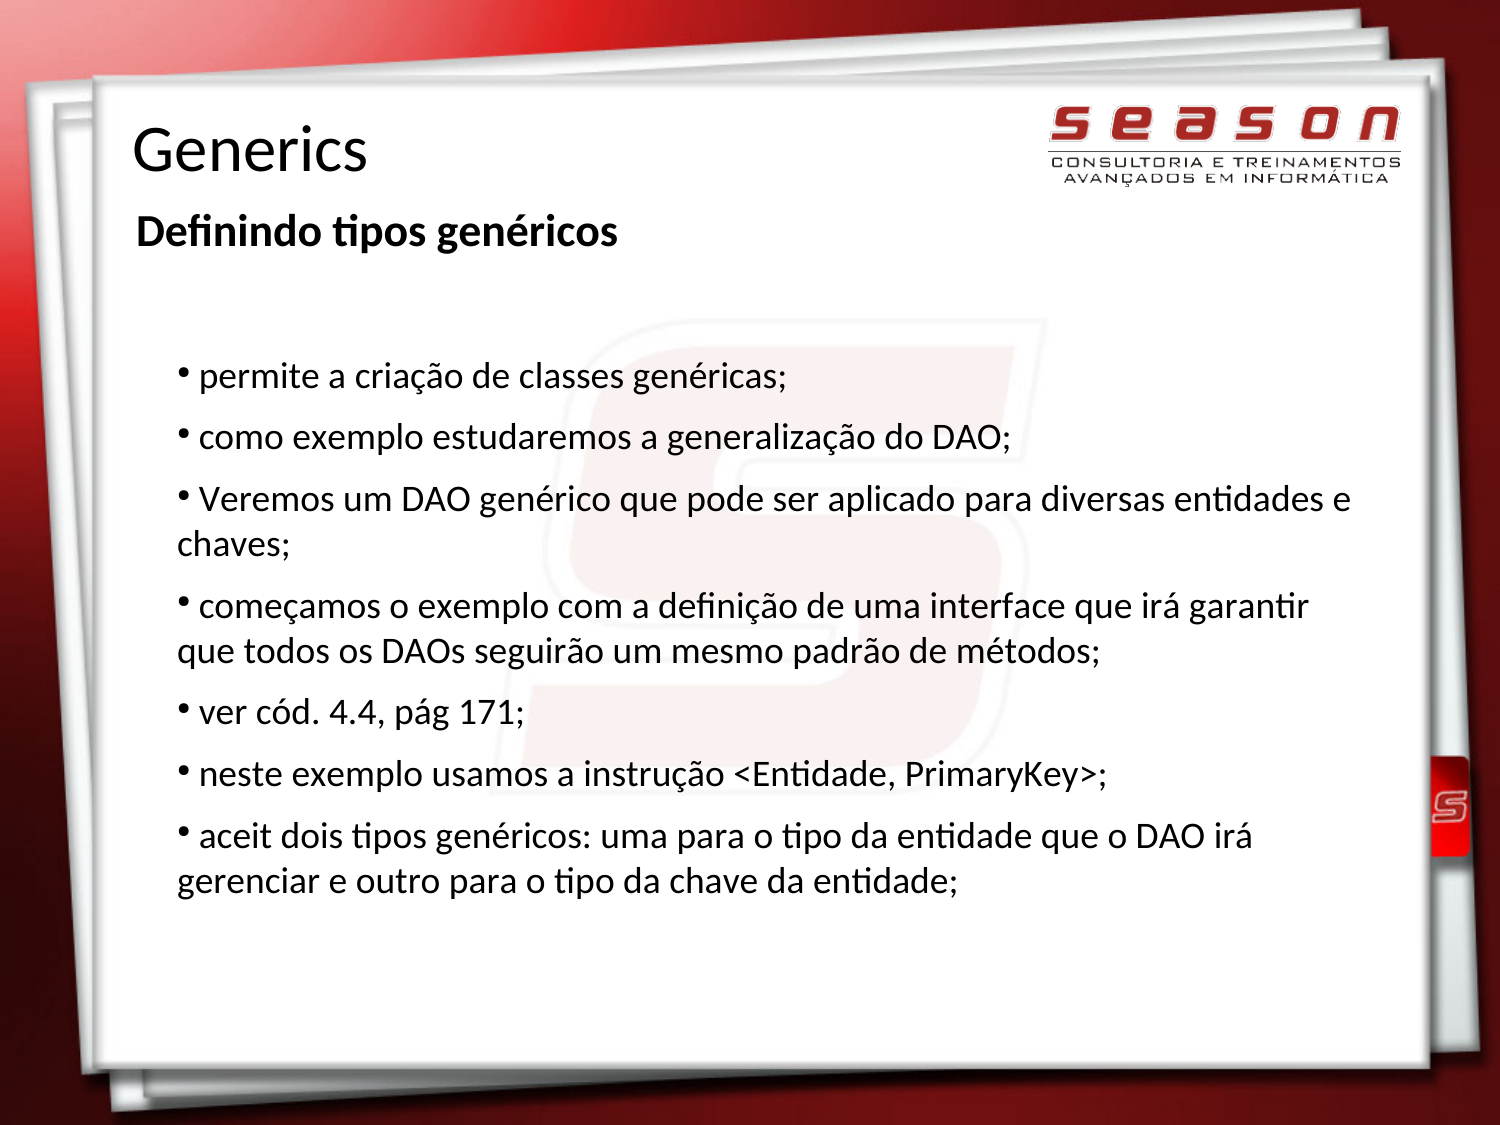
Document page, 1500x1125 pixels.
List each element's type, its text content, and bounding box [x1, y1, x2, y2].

title Generics [118, 33, 1394, 257]
text_box Definindo tipos genéricos [119, 200, 1240, 256]
picture [0, 0, 1500, 1125]
text_box permite a criação de classes genéricas; como exemplo estudaremos a generalização do DAO; Veremos um DAO genérico que pode ser aplicado para diversas entidades e chaves; começamos o exemplo com a definição de uma interface que irá garantir que todos os DAOs seguirão um mesmo padrão de métodos; ver cód. 4.4, pág 171; neste exemplo usamos a instrução <Entidade, PrimaryKey>; aceit dois tipos genéricos: uma para o tipo da entidade que o DAO irá gerenciar e outro para o tipo da chave da entidade; [177, 328, 1359, 924]
